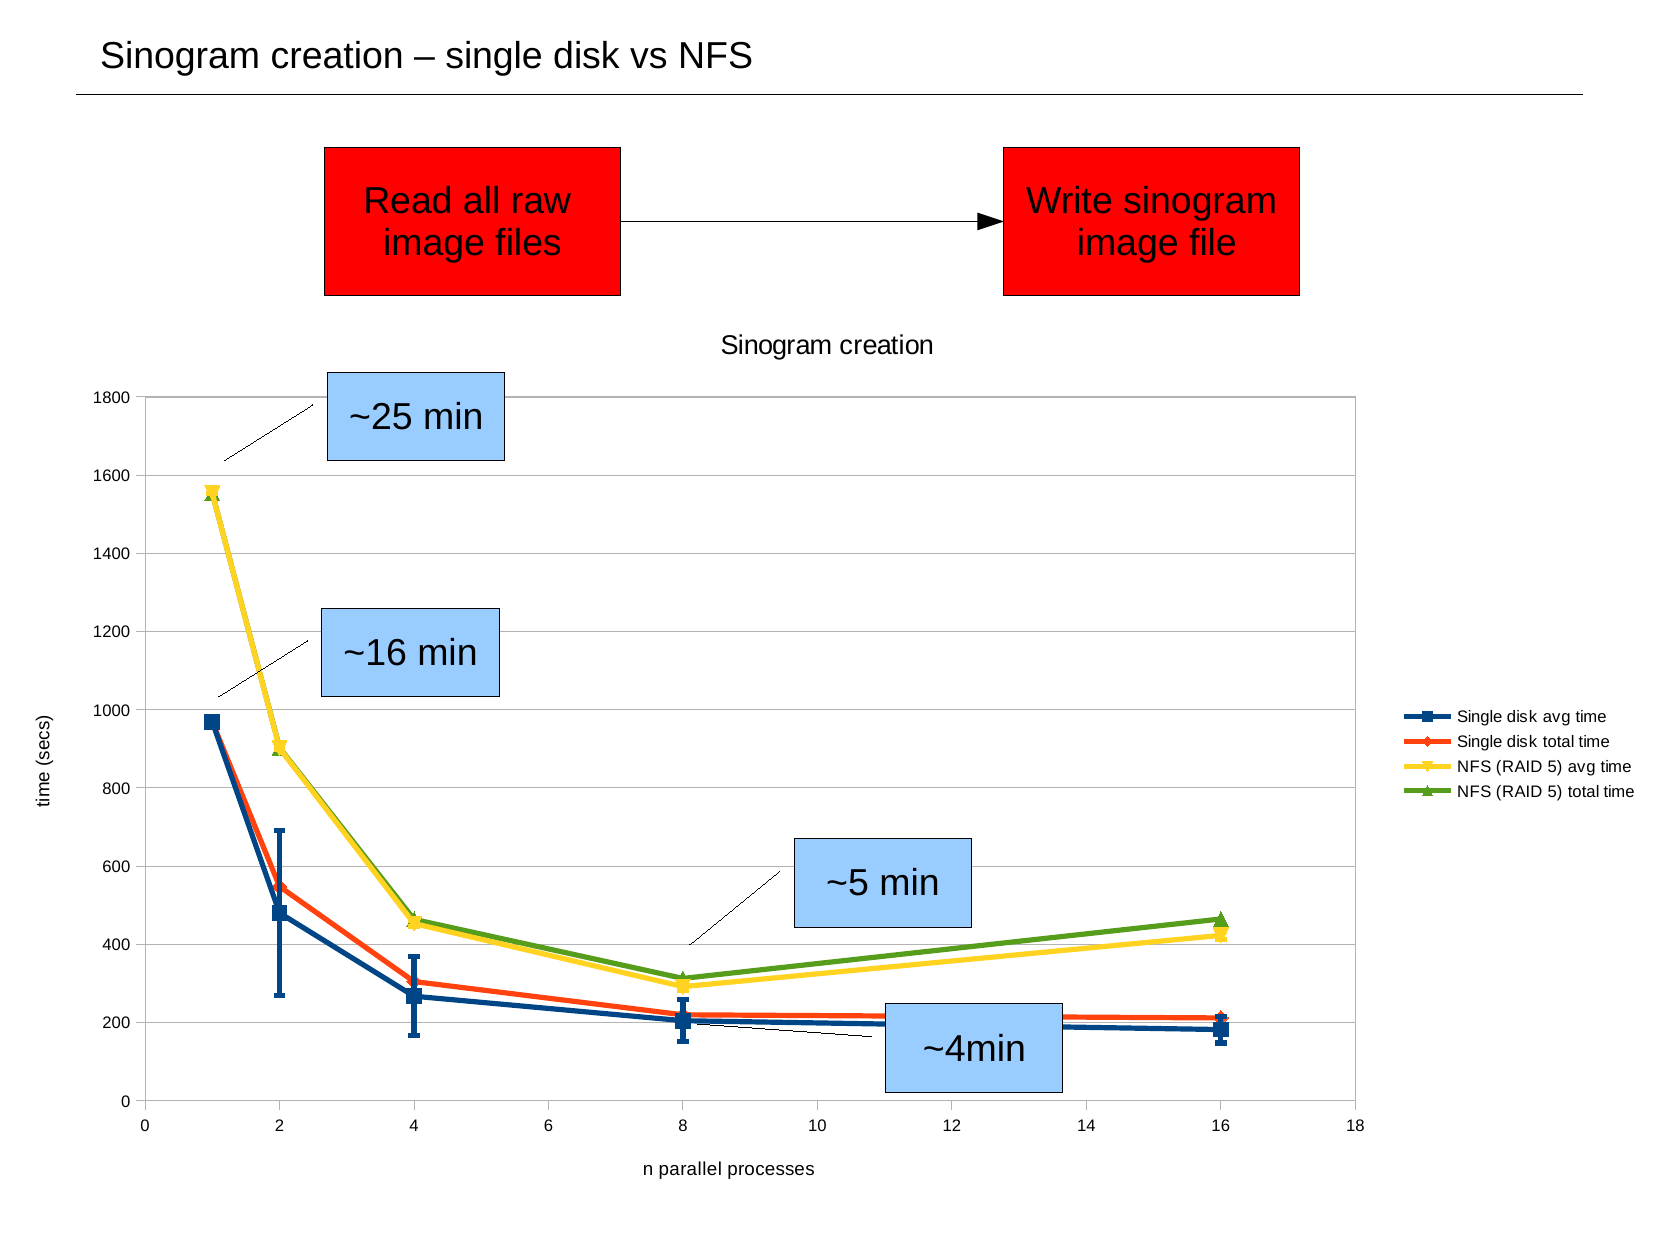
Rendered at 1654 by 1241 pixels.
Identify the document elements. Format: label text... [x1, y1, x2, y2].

text_box ~25 min [328, 372, 505, 461]
text_box ~4min [886, 1004, 1063, 1093]
text_box ~16 min [322, 608, 499, 697]
chart [0, 297, 1654, 1211]
text_box ~5 min [794, 839, 972, 927]
text_box Sinogram creation – single disk vs NFS [85, 27, 769, 89]
text_box Read all raw image files [324, 147, 621, 296]
text_box Write sinogram image file [1003, 147, 1300, 296]
